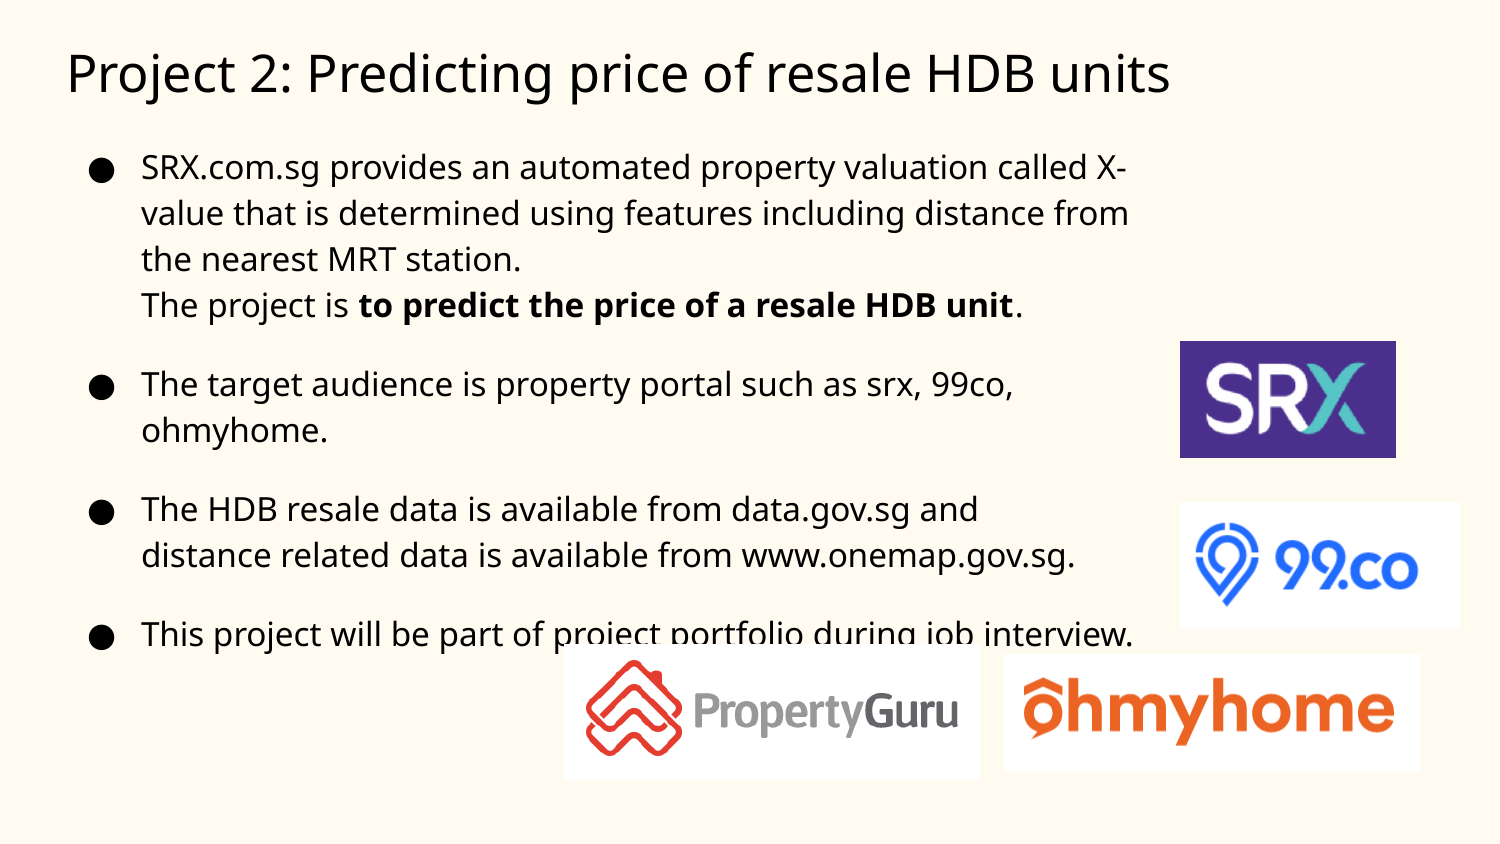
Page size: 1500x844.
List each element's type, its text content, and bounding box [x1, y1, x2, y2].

picture [1004, 654, 1420, 771]
list SRX.com.sg provides an automated property valuation called X-value that is determined using features including distance from the nearest MRT station. The project is to predict the price of a resale HDB unit. The target audience is property portal such as srx, 99co, ohmyhome. The HDB resale data is available from data.gov.sg and distance related data is available from www.onemap.gov.sg. This project will be part of project portfolio during job interview. [51, 125, 1194, 844]
picture [1180, 341, 1396, 458]
title Project 2: Predicting price of resale HDB units [51, 25, 1449, 126]
picture [564, 644, 980, 780]
picture [1180, 502, 1460, 629]
